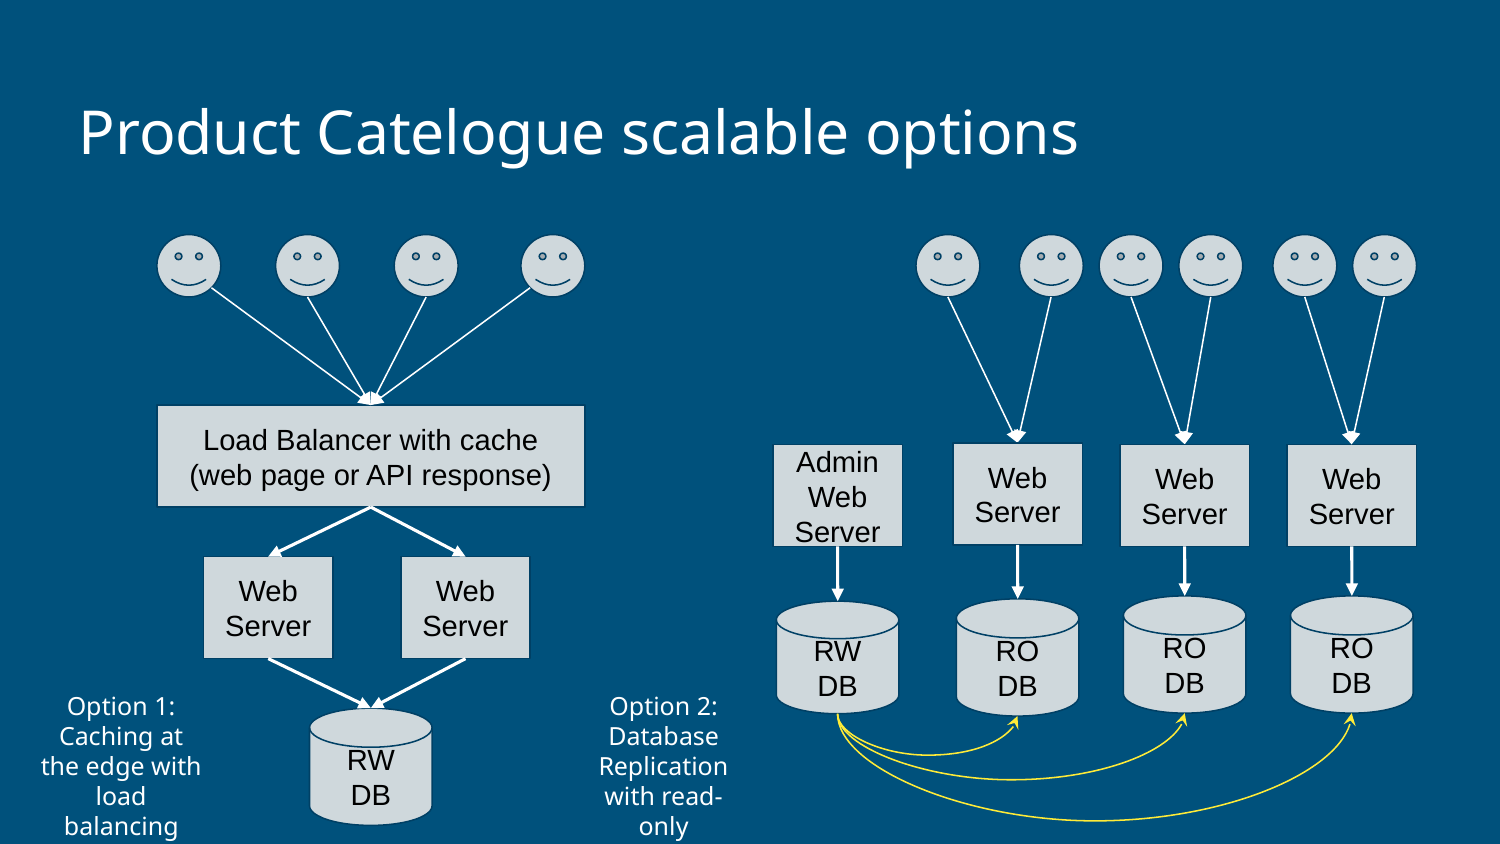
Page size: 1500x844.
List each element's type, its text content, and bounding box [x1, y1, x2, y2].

text_box [275, 234, 340, 297]
text_box [156, 234, 221, 297]
text_box RO DB [1123, 595, 1246, 714]
text_box [915, 234, 980, 297]
title Product Catelogue scalable options [63, 75, 1437, 188]
text_box Option 1: Caching at the edge with load balancing [21, 675, 221, 844]
text_box [394, 234, 459, 297]
text_box [1352, 234, 1417, 297]
text_box Load Balancer with cache (web page or API response) [157, 405, 585, 507]
text_box Web Server [952, 442, 1083, 545]
text_box [1019, 234, 1084, 297]
text_box RO DB [1290, 595, 1414, 714]
text_box AdminWeb Server [772, 444, 903, 547]
text_box [1272, 234, 1337, 297]
text_box Web Server [1119, 444, 1250, 547]
text_box RO DB [956, 598, 1079, 717]
text_box Web Server [400, 556, 531, 659]
text_box [1178, 234, 1243, 297]
text_box Option 2: Database Replication with read-only databases [567, 675, 760, 844]
text_box [520, 234, 585, 297]
text_box Web Server [1287, 444, 1417, 547]
text_box Web Server [203, 556, 334, 659]
text_box RW DB [309, 708, 433, 826]
text_box [1099, 234, 1164, 297]
text_box RW DB [776, 601, 899, 714]
